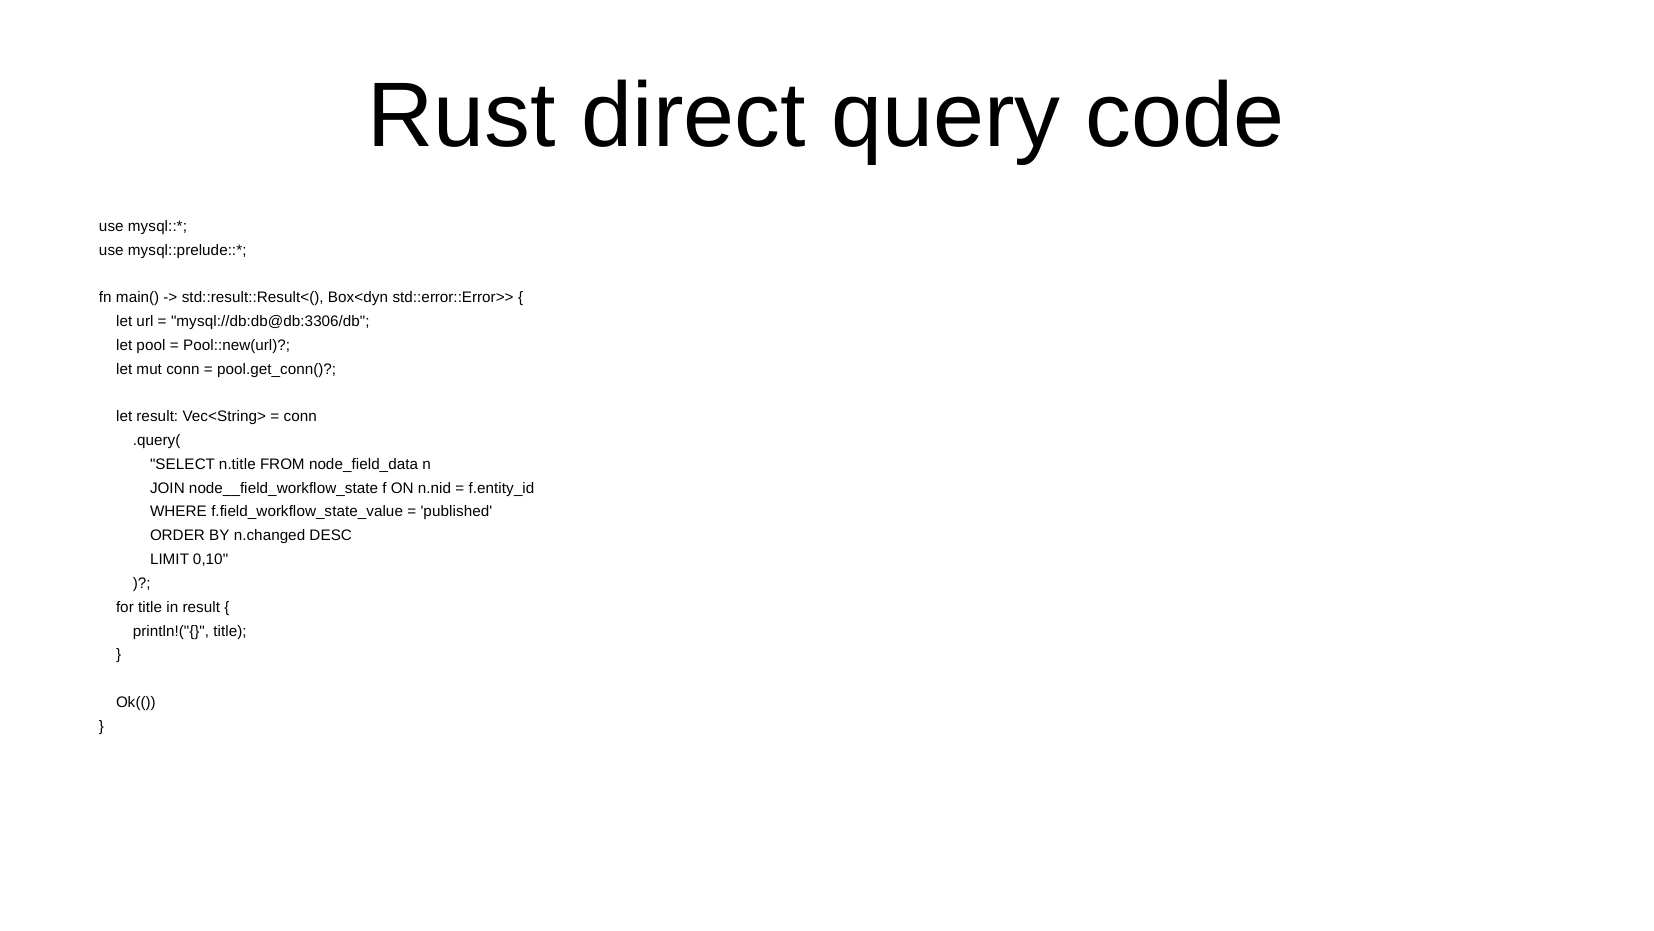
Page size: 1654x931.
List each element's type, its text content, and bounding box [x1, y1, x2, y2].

title Rust direct query code [82, 37, 1571, 193]
list use mysql::*; use mysql::prelude::*; fn main() -> std::result::Result<(), Box<dyn std::error::Error>> { let url = "mysql://db:db@db:3306/db"; let pool = Pool::new(url)?; let mut conn = pool.get_conn()?; let result: Vec<String> = conn .query( "SELECT n.title FROM node_field_data n JOIN node__field_workflow_state f ON n.nid = f.entity_id WHERE f.field_workflow_state_value = 'published' ORDER BY n.changed DESC LIMIT 0,10" )?; for title in result { println!("{}", title); } Ok(()) } [82, 217, 1571, 758]
